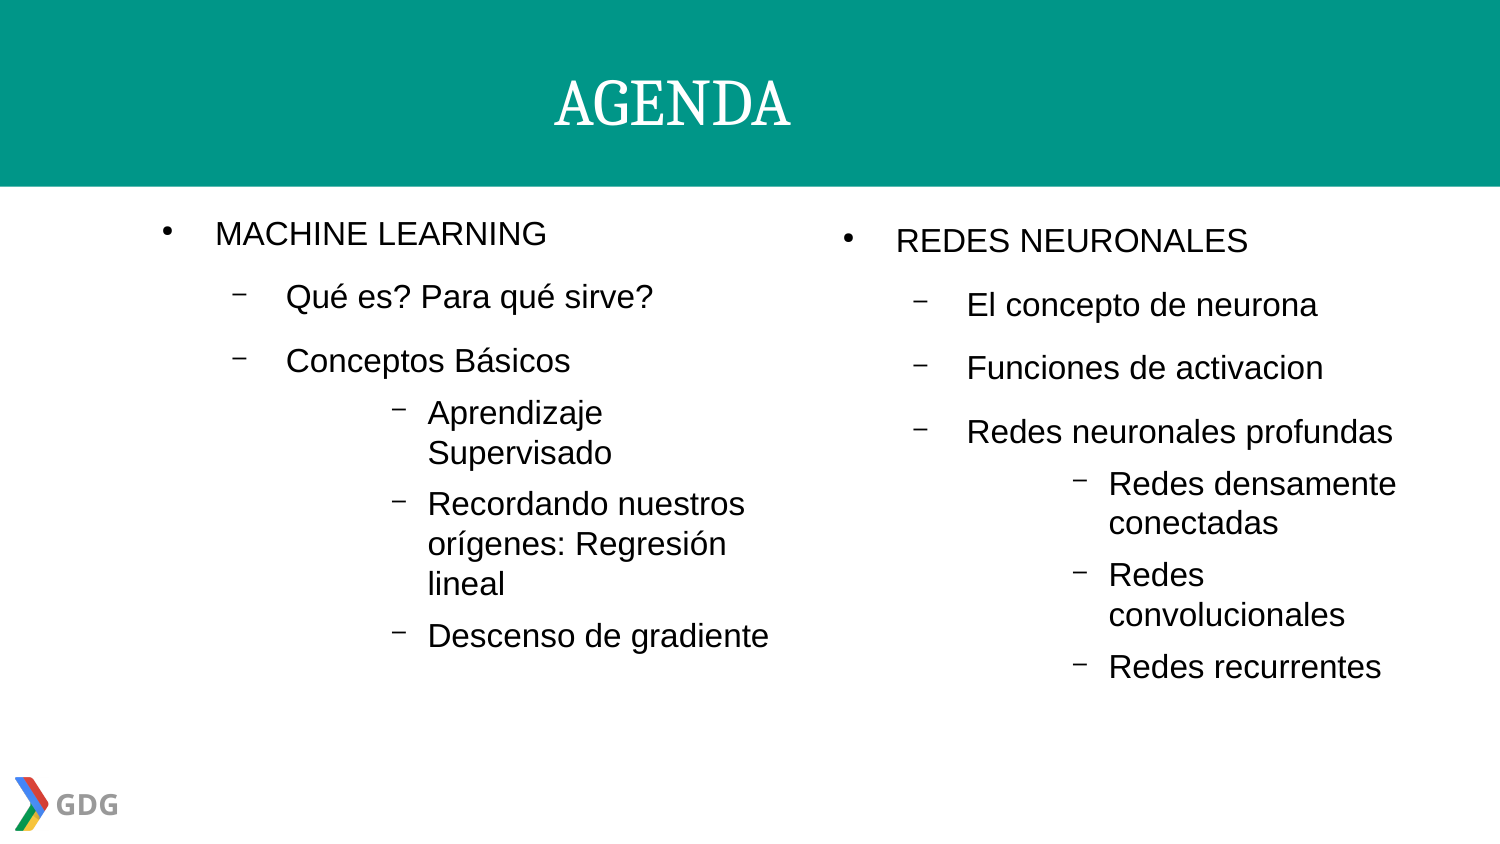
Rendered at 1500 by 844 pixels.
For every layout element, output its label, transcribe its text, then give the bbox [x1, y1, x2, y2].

list REDES NEURONALES El concepto de neurona Funciones de activacion Redes neuronales profundas Redes densamente conectadas Redes convolucionales Redes recurrentes [810, 135, 1446, 718]
title [76, 17, 1404, 160]
list MACHINE LEARNING Qué es? Para qué sirve? Conceptos Básicos Aprendizaje Supervisado Recordando nuestros orígenes: Regresión lineal Descenso de gradiente [129, 197, 796, 781]
text_box AGENDA [540, 57, 1231, 151]
picture [15, 777, 49, 831]
